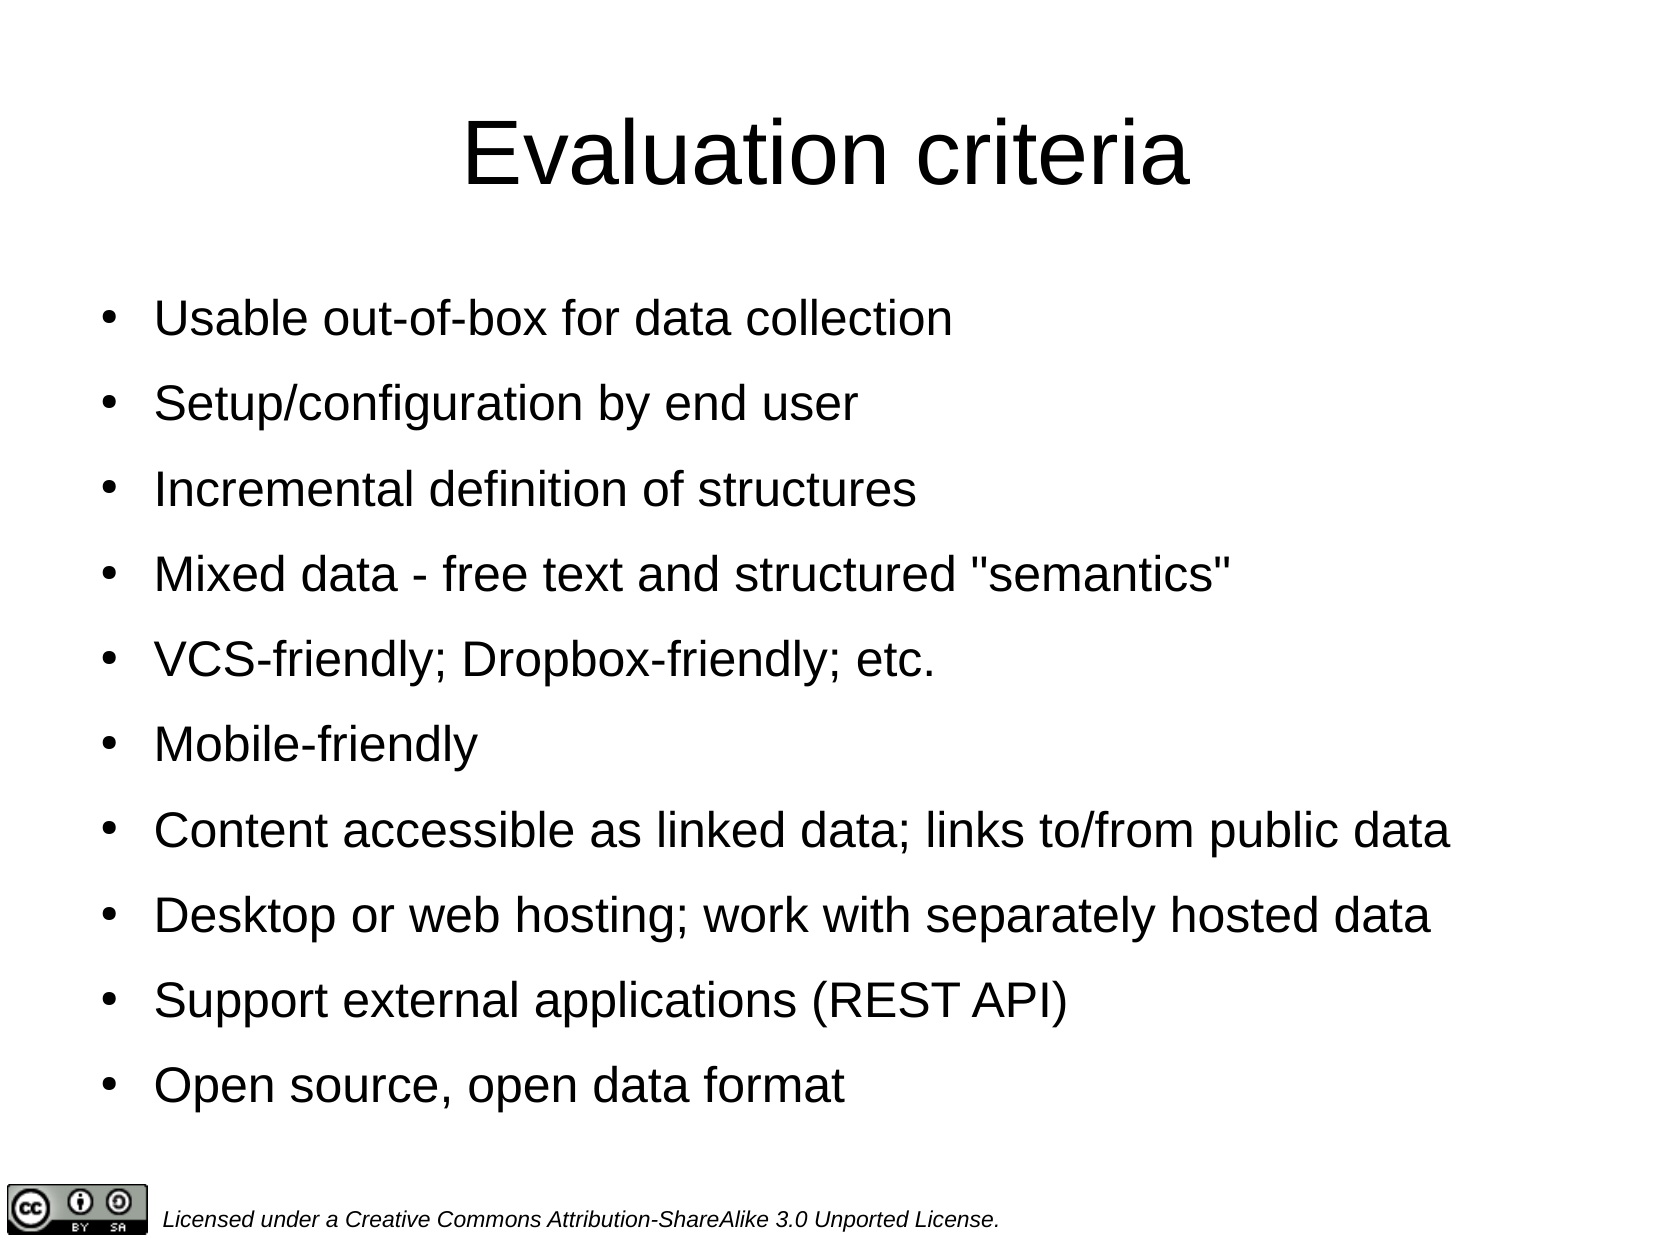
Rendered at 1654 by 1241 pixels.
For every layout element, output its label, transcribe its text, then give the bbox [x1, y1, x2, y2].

title Evaluation criteria [82, 49, 1571, 257]
list Usable out-of-box for data collection Setup/configuration by end user Incremental definition of structures Mixed data - free text and structured "semantics" VCS-friendly; Dropbox-friendly; etc. Mobile-friendly Content accessible as linked data; links to/from public data Desktop or web hosting; work with separately hosted data Support external applications (REST API) Open source, open data format [82, 290, 1595, 1146]
picture [7, 1184, 148, 1235]
